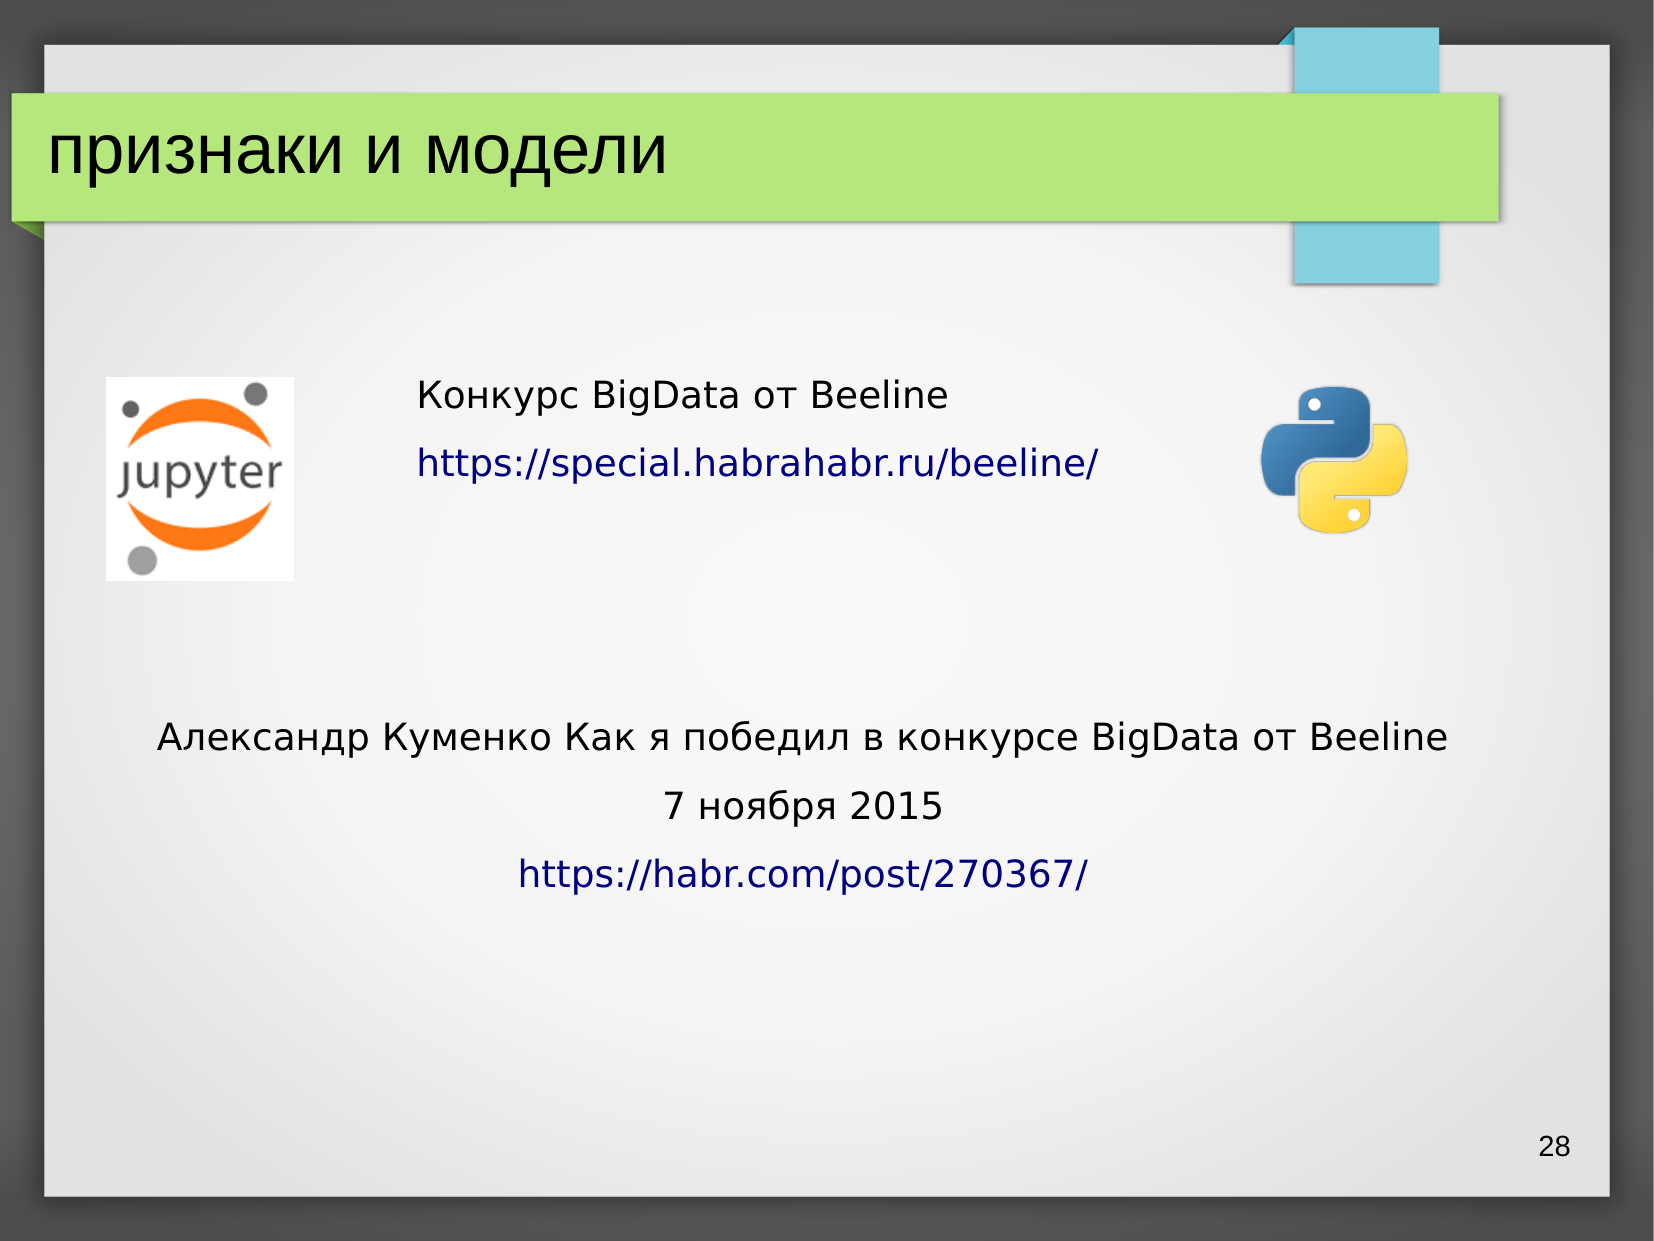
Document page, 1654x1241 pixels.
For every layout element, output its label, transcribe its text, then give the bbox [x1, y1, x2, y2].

text_box Конкурс BigData от Beeline https://special.habrahabr.ru/beeline/ [401, 366, 1182, 493]
title признаки и модели [47, 114, 1465, 185]
text_box Александр Куменко Как я победил в конкурсе BigData от Beeline 7 ноября 2015 https://habr.com/post/270367/ [141, 708, 1465, 972]
picture [0, 0, 1654, 1241]
